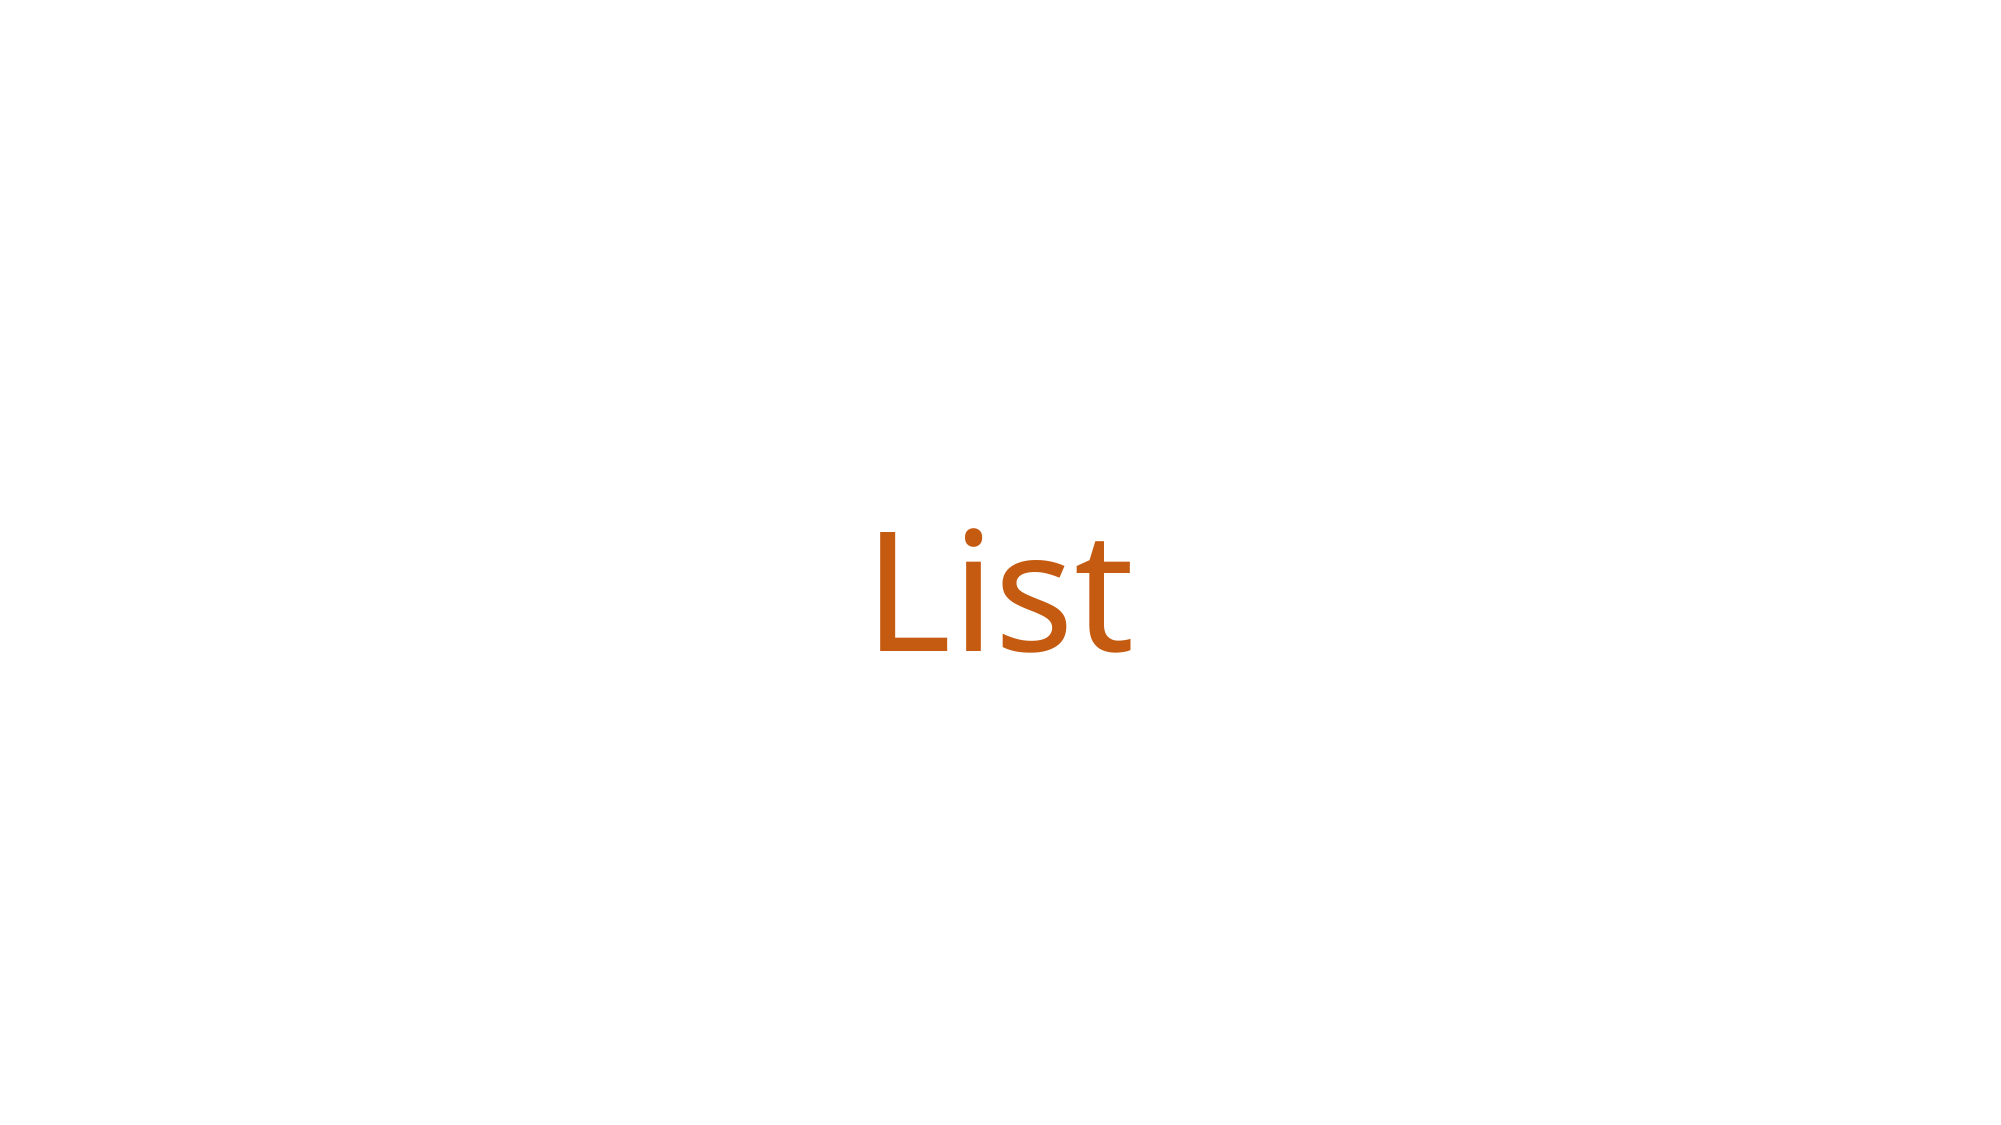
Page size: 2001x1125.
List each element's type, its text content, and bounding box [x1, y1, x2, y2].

list List [137, 299, 1863, 1014]
